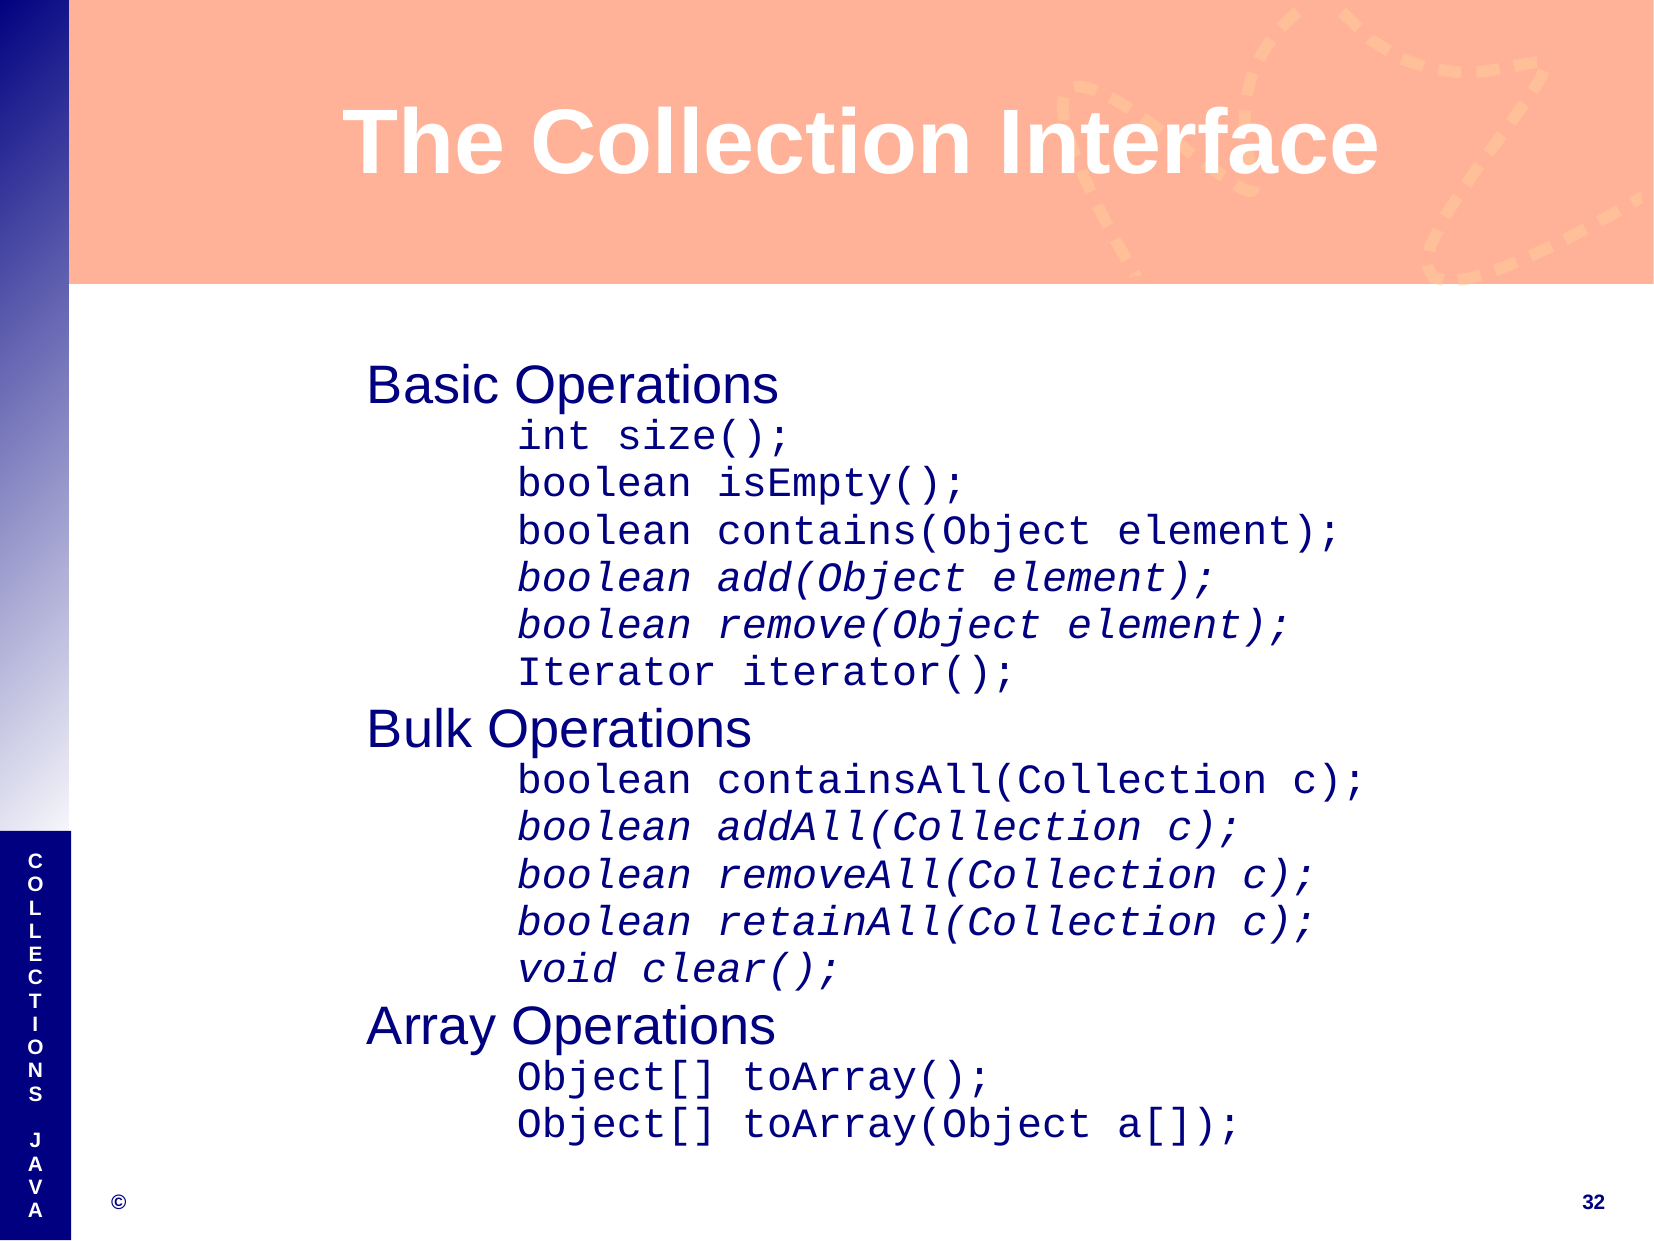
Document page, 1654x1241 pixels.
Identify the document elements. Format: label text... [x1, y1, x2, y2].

text_box C O L L E C T I O N S J A V A [0, 830, 71, 1241]
title The Collection Interface [70, 37, 1654, 246]
list Basic Operations int size(); boolean isEmpty(); boolean contains(Object element); boolean add(Object element); boolean remove(Object element); Iterator iterator(); Bulk Operations boolean containsAll(Collection c); boolean addAll(Collection c); boolean removeAll(Collection c); boolean retainAll(Collection c); void clear(); Array Operations Object[] toArray(); Object[] toArray(Object a[]); [349, 354, 1376, 1151]
